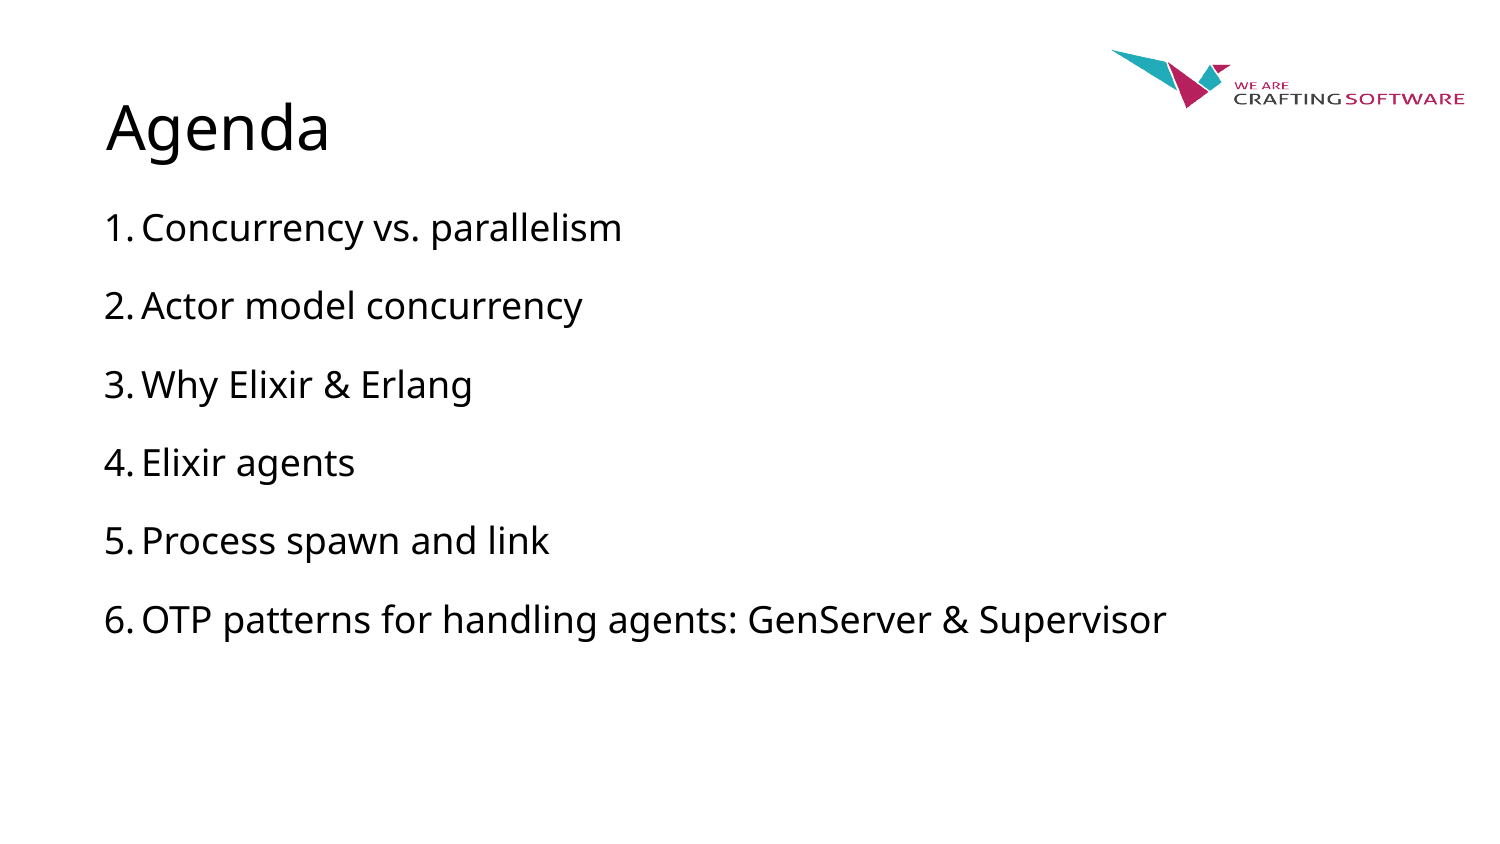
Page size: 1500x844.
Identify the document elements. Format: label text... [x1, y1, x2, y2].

list Concurrency vs. parallelism Actor model concurrency Why Elixir & Erlang Elixir agents Process spawn and link OTP patterns for handling agents: GenServer & Supervisor [51, 189, 1449, 750]
title Agenda [90, 72, 1489, 167]
picture [1094, 0, 1481, 163]
